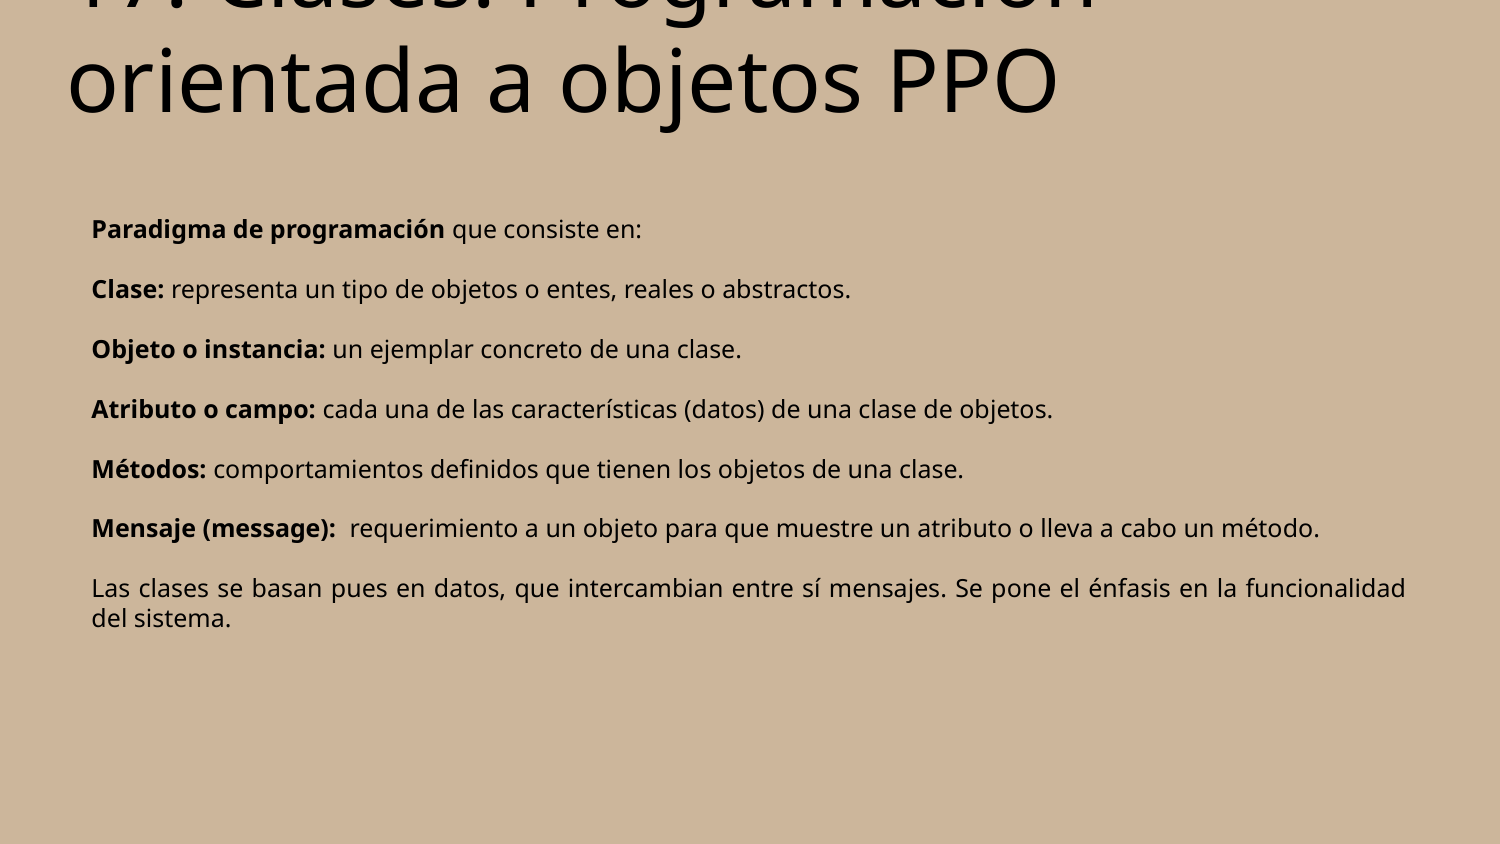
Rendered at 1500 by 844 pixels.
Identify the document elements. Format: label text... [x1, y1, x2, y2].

title 17. Clases. Programación orientada a objetos PPO [51, 8, 1449, 146]
text_box Paradigma de programación que consiste en: Clase: representa un tipo de objetos o entes, reales o abstractos. Objeto o instancia: un ejemplar concreto de una clase. Atributo o campo: cada una de las características (datos) de una clase de objetos. Métodos: comportamientos definidos que tienen los objetos de una clase. Mensaje (message): requerimiento a un objeto para que muestre un atributo o lleva a cabo un método. Las clases se basan pues en datos, que intercambian entre sí mensajes. Se pone el énfasis en la funcionalidad del sistema. [76, 145, 1424, 671]
